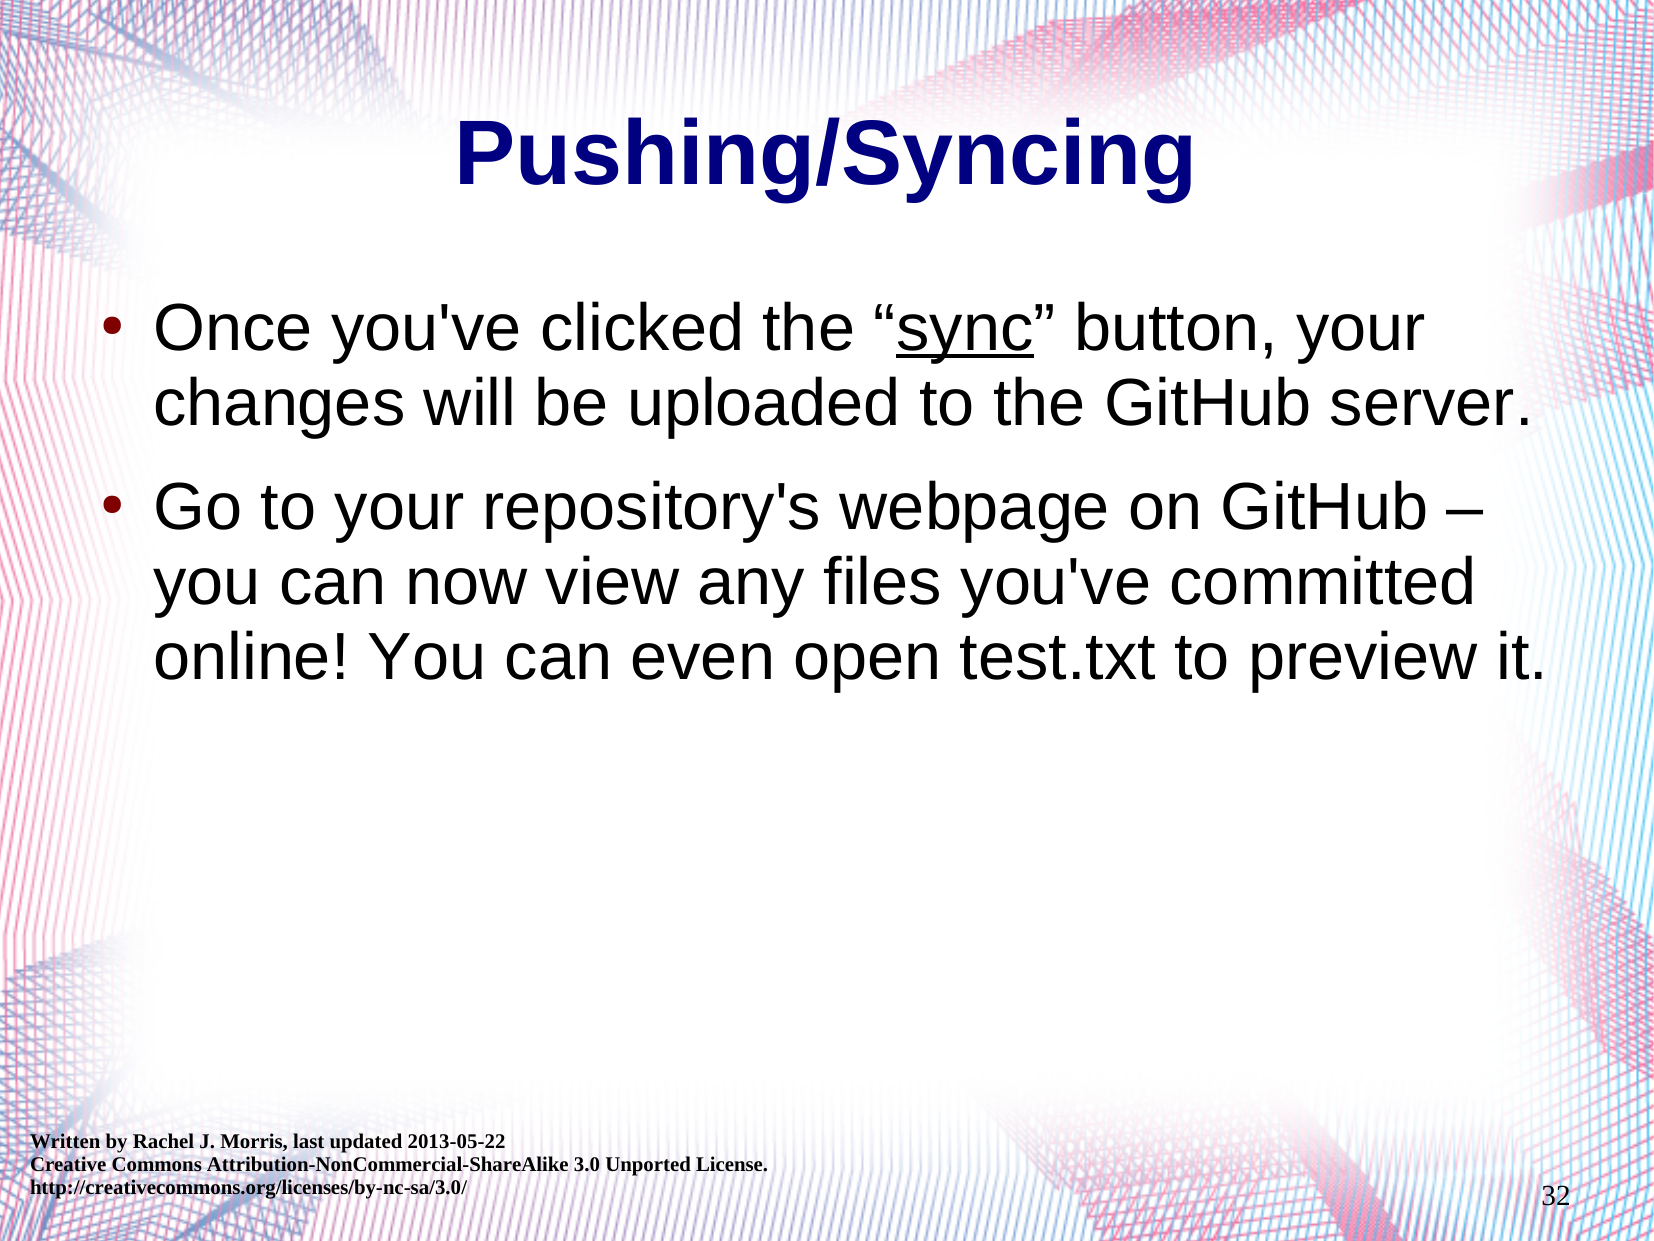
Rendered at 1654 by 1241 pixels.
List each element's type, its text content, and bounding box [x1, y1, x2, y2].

picture [0, 0, 1654, 1241]
title Pushing/Syncing [82, 49, 1571, 257]
list Once you've clicked the “sync” button, your changes will be uploaded to the GitHub server. Go to your repository's webpage on GitHub – you can now view any files you've committed online! You can even open test.txt to preview it. [82, 290, 1571, 1010]
